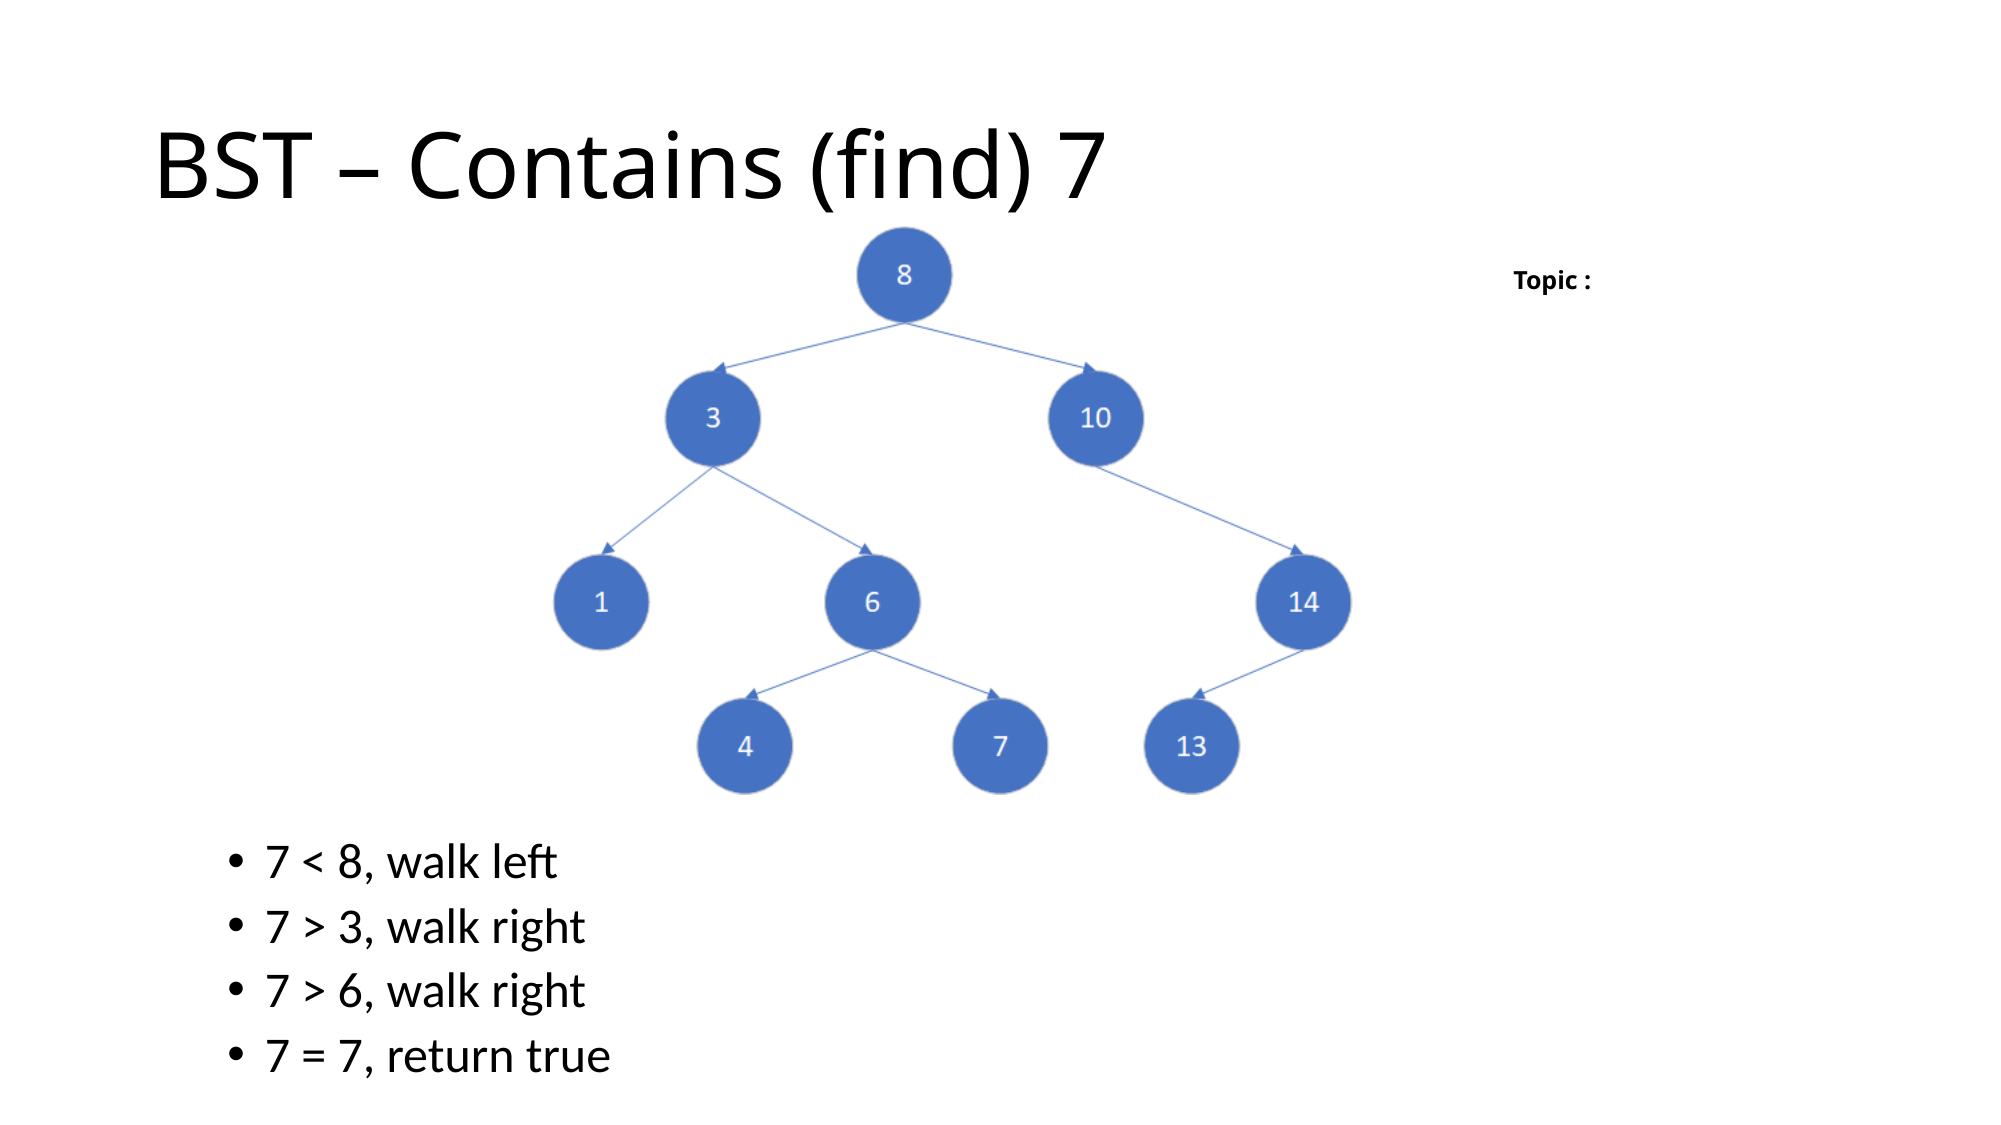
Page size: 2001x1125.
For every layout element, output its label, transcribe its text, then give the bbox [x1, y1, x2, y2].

picture [552, 226, 1353, 795]
list 7 < 8, walk left 7 > 3, walk right 7 > 6, walk right 7 = 7, return true [137, 828, 1863, 1097]
text_box Topic : [1513, 234, 1592, 295]
title BST – Contains (find) 7 [137, 59, 1863, 278]
